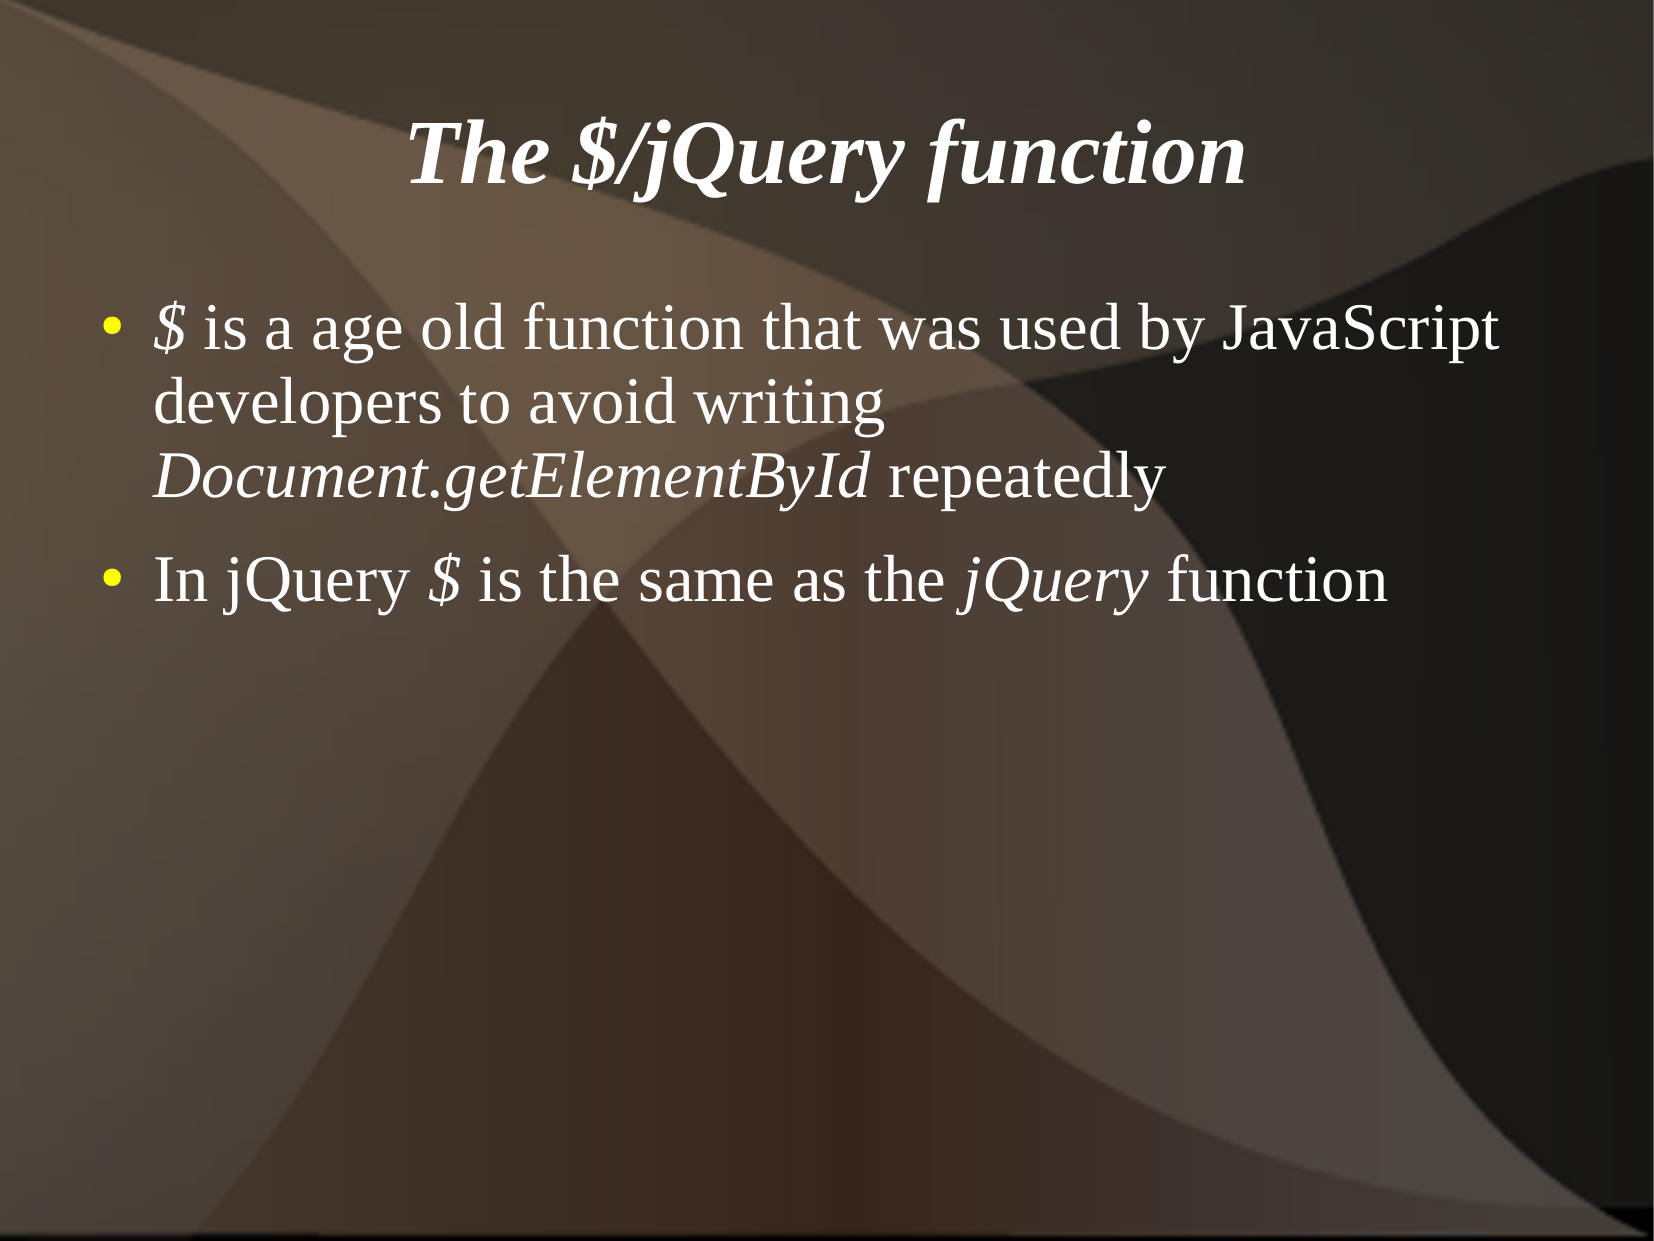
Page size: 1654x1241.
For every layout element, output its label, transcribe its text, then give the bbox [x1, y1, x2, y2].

title The $/jQuery function [82, 56, 1571, 250]
picture [0, 0, 1654, 1241]
list $ is a age old function that was used by JavaScript developers to avoid writing Document.getElementById repeatedly In jQuery $ is the same as the jQuery function [82, 290, 1571, 1094]
